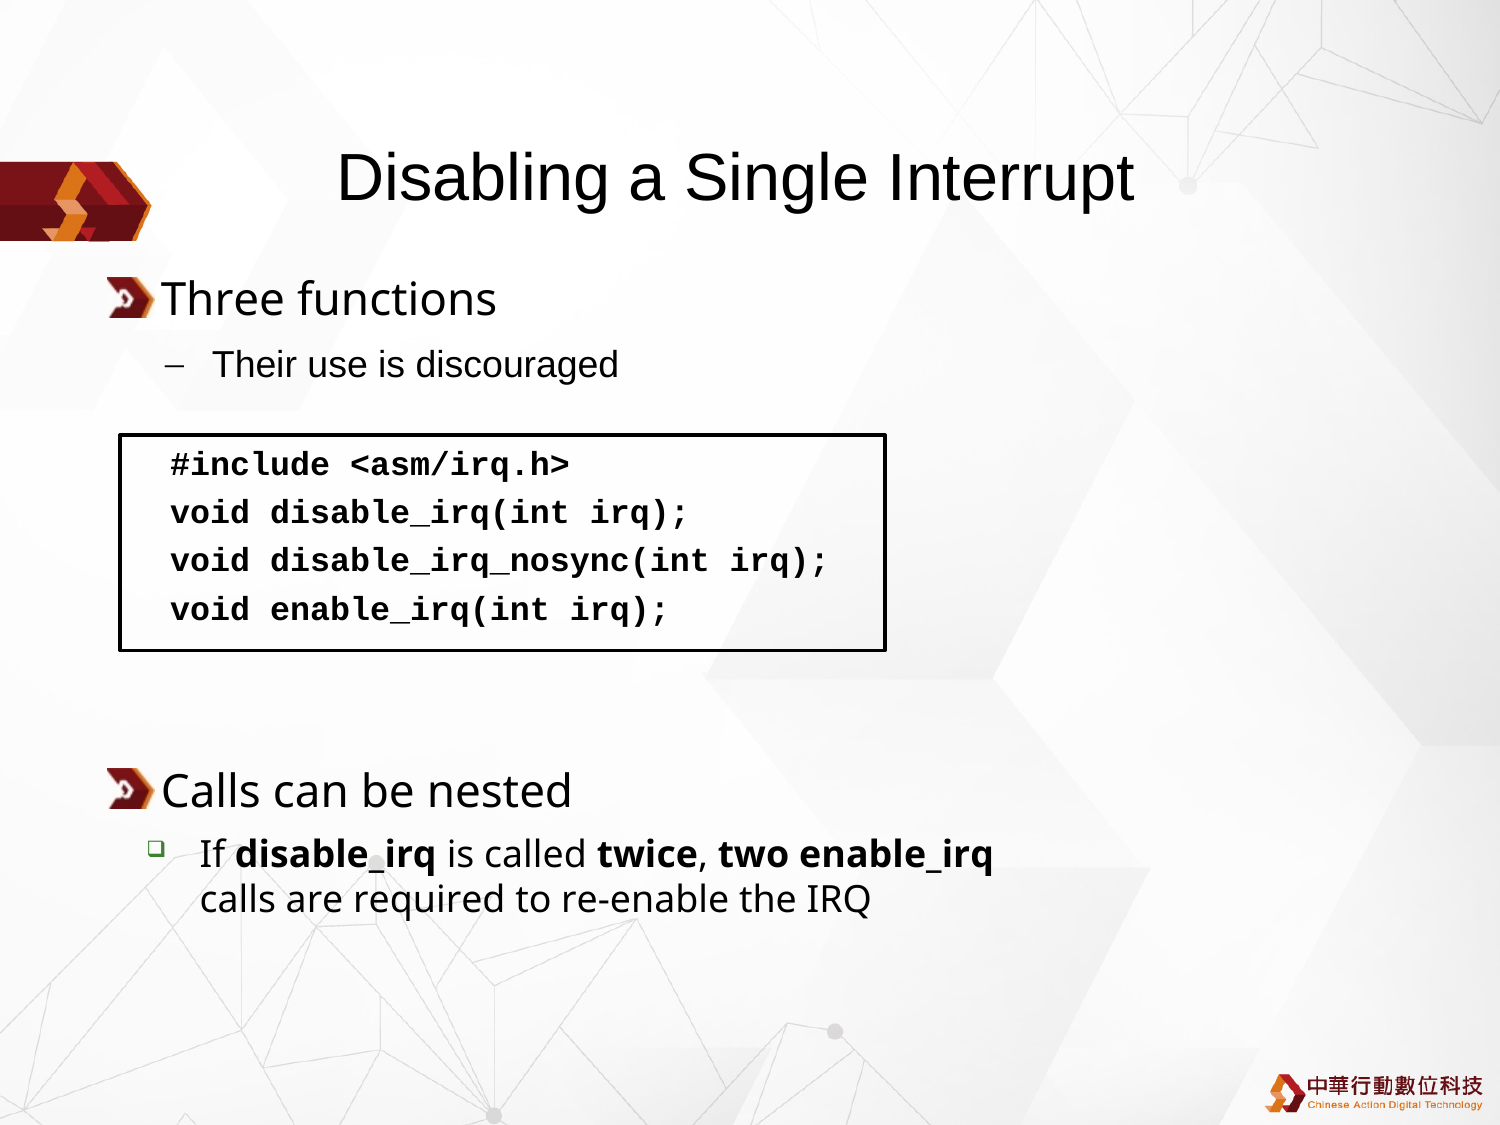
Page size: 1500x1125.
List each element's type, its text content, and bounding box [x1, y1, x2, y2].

text_box Three functions Their use is discouraged #include <asm/irq.h> void disable_irq(int irq); void disable_irq_nosync(int irq); void enable_irq(int irq); Calls can be nested If disable_irq is called twice, two enable_irq calls are required to re-enable the IRQ [75, 262, 1426, 1006]
picture [0, 0, 1500, 1125]
title Disabling a Single Interrupt [106, 101, 1366, 254]
